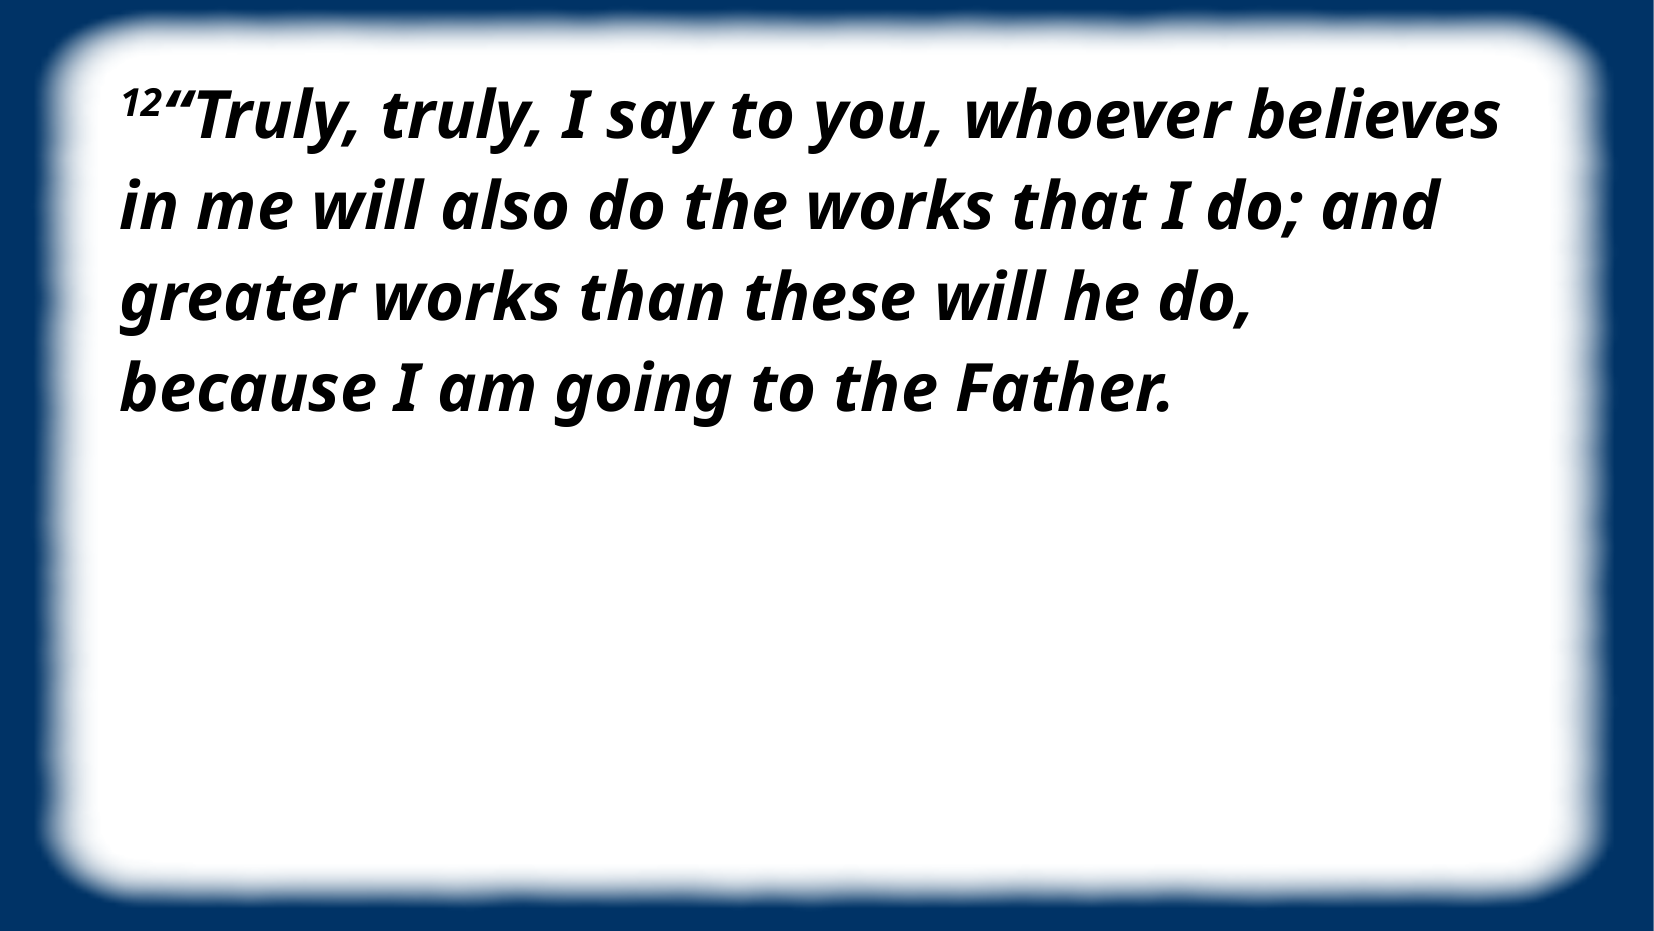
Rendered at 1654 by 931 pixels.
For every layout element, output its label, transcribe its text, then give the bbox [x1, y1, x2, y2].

text_box 12“Truly, truly, I say to you, whoever believes in me will also do the works that I do; and greater works than these will he do, because I am going to the Father. [105, 60, 1531, 430]
picture [0, 0, 1654, 931]
